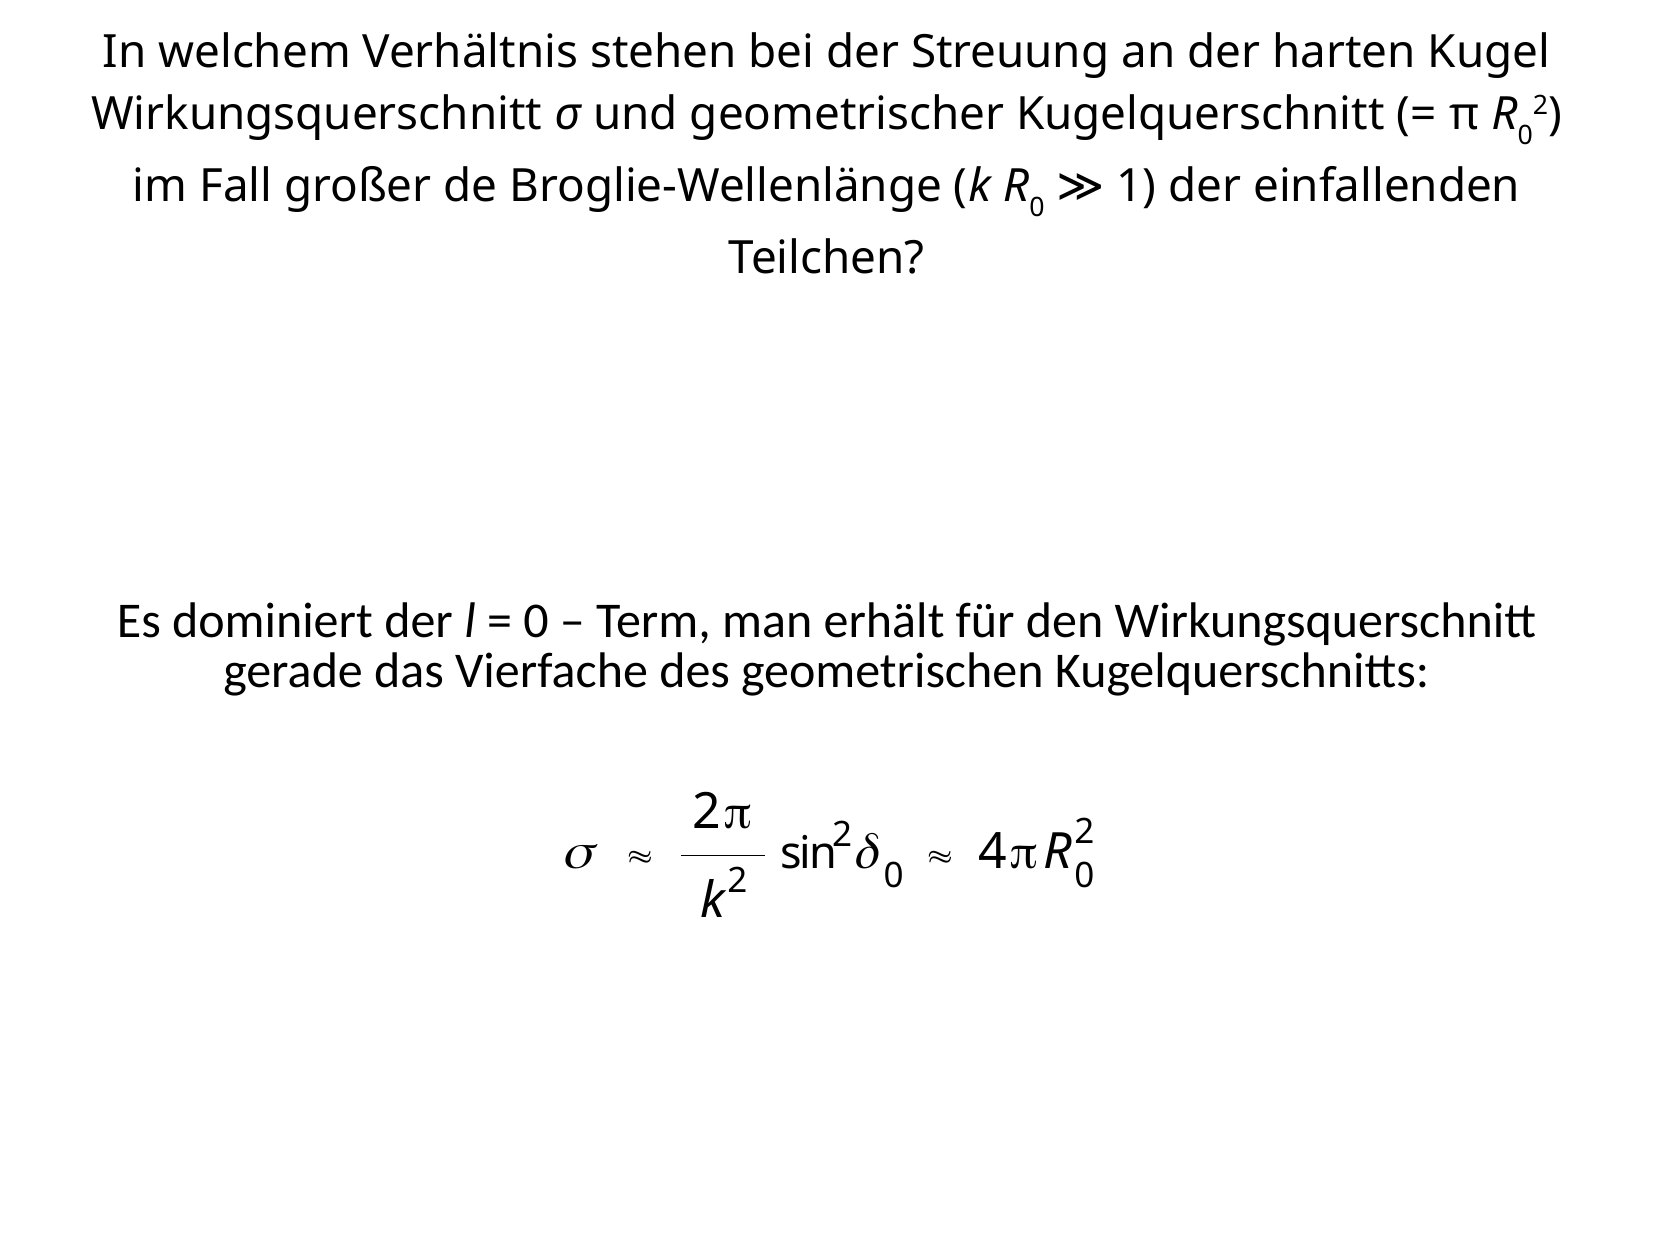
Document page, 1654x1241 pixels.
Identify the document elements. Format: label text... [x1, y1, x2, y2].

chart [555, 781, 1098, 932]
subtitle Es dominiert der l = 0 – Term, man erhält für den Wirkungsquerschnitt gerade das Vierfache des geometrischen Kugelquerschnitts: [82, 290, 1571, 1010]
title In welchem Verhältnis stehen bei der Streuung an der harten Kugel Wirkungsquerschnitt σ und geometrischer Kugelquerschnitt (= π R02) im Fall großer de Broglie-Wellenlänge (k R0 ≫ 1) der einfallenden Teilchen? [82, 49, 1571, 257]
